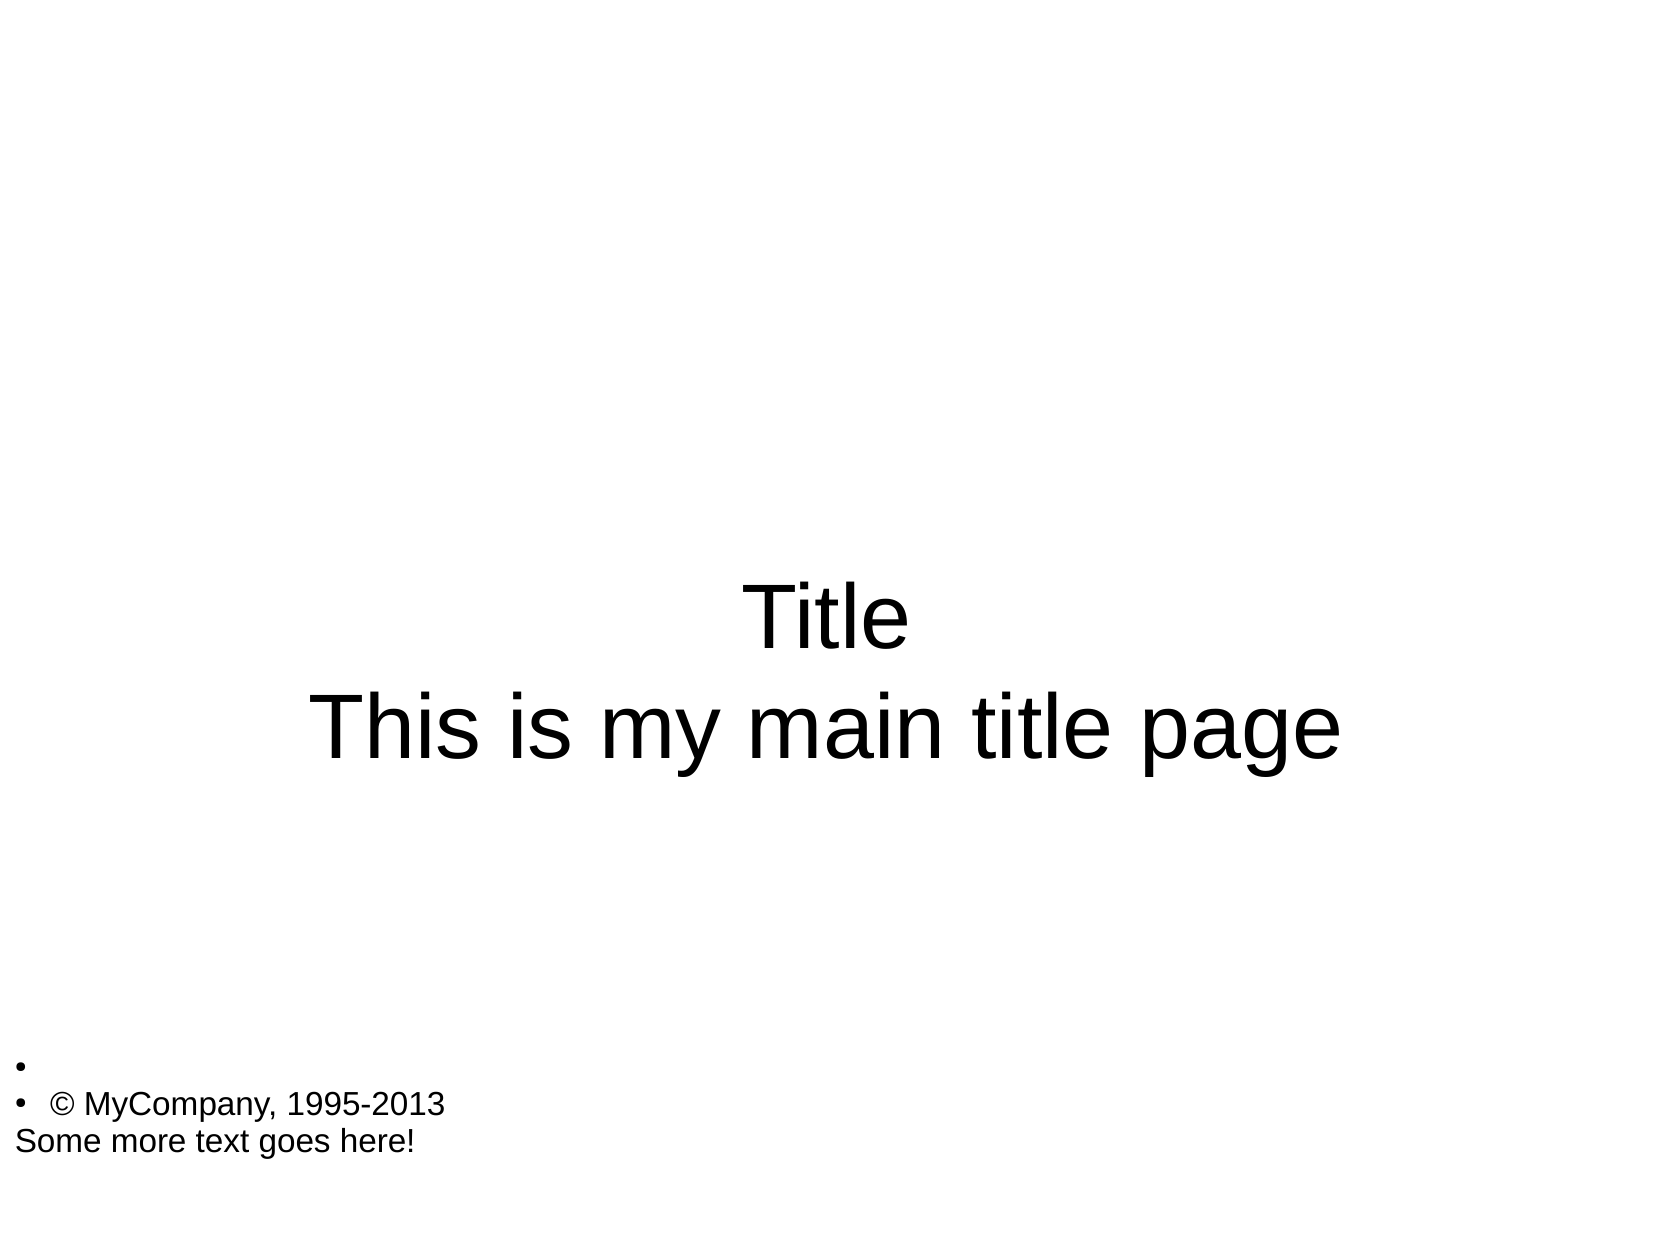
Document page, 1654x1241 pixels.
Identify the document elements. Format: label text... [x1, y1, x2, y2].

text_box © MyCompany, 1995-2013 Some more text goes here! [0, 1041, 1654, 1237]
title Title This is my main title page [0, 471, 1654, 858]
